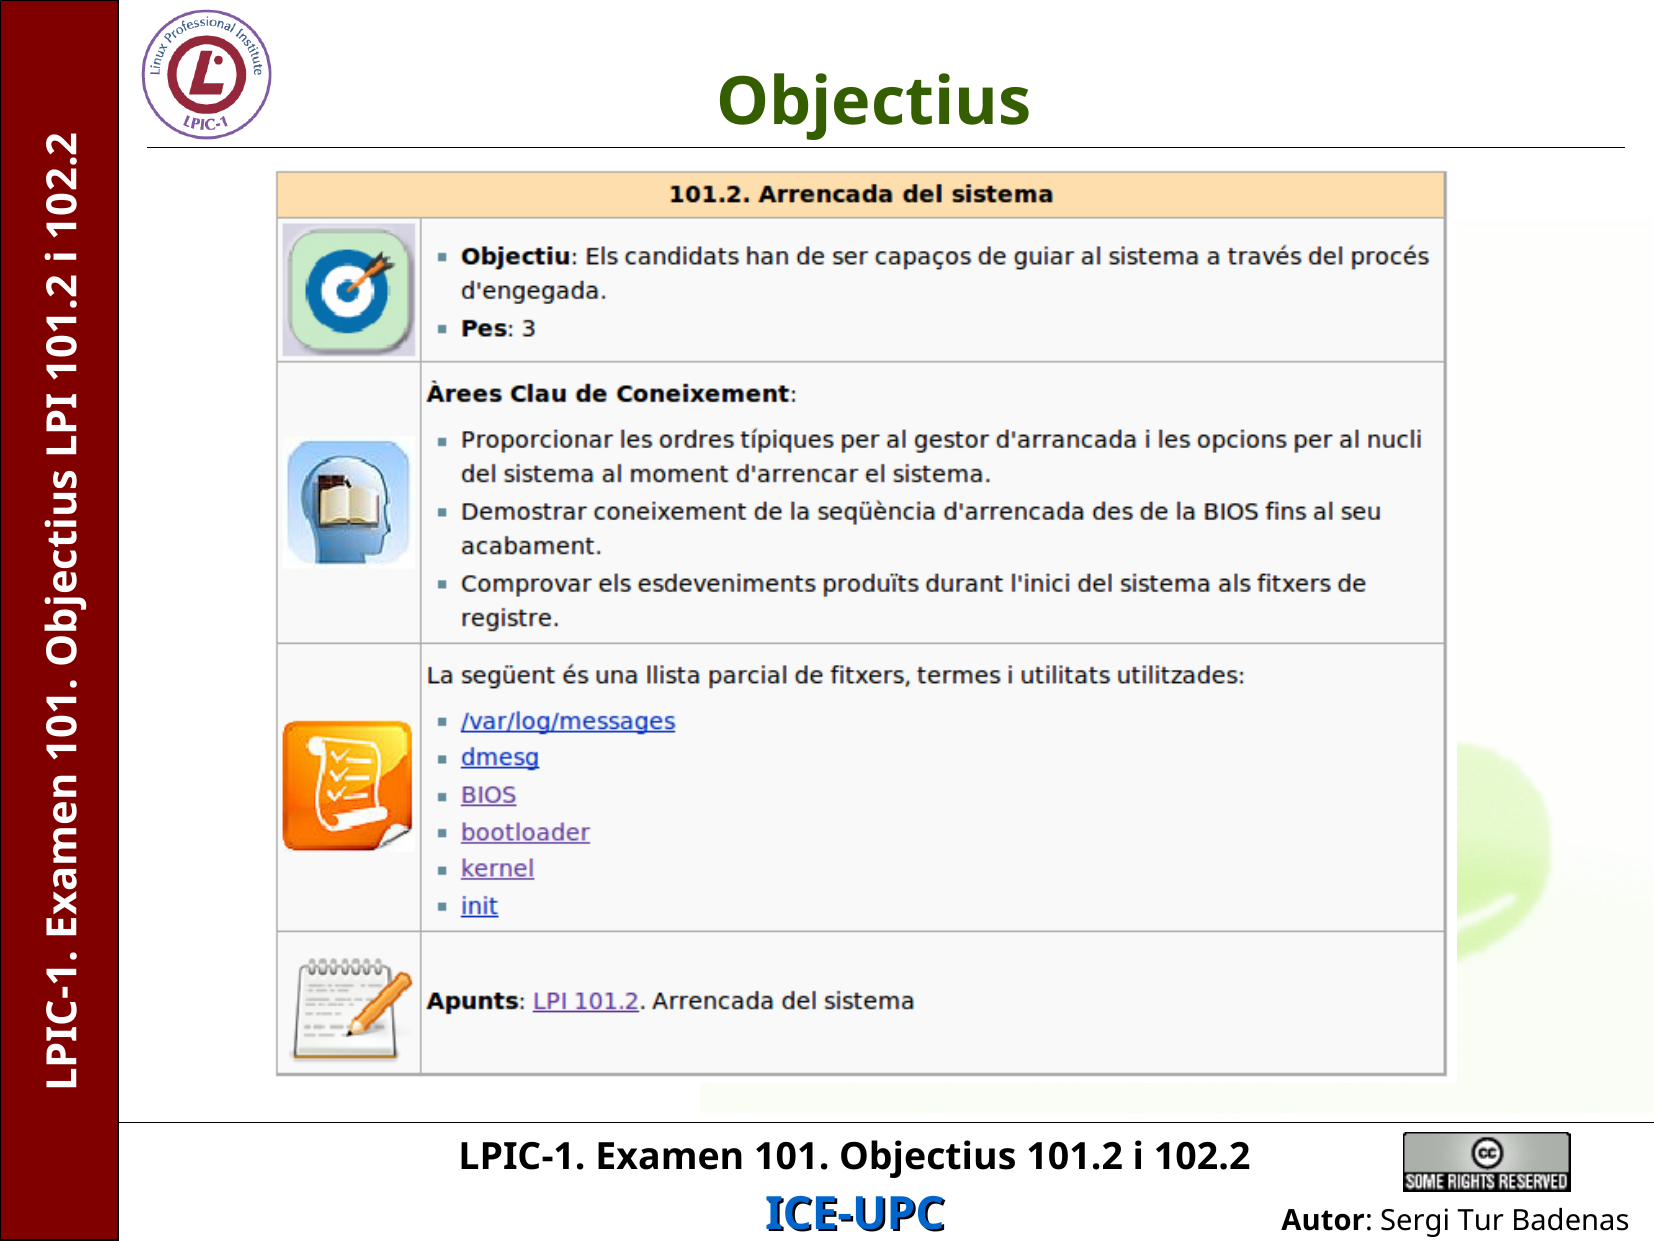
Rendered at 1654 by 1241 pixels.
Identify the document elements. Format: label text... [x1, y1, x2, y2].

picture [265, 160, 1654, 1113]
picture [1403, 1132, 1571, 1192]
title Objectius [129, 55, 1619, 142]
picture [135, 5, 277, 55]
